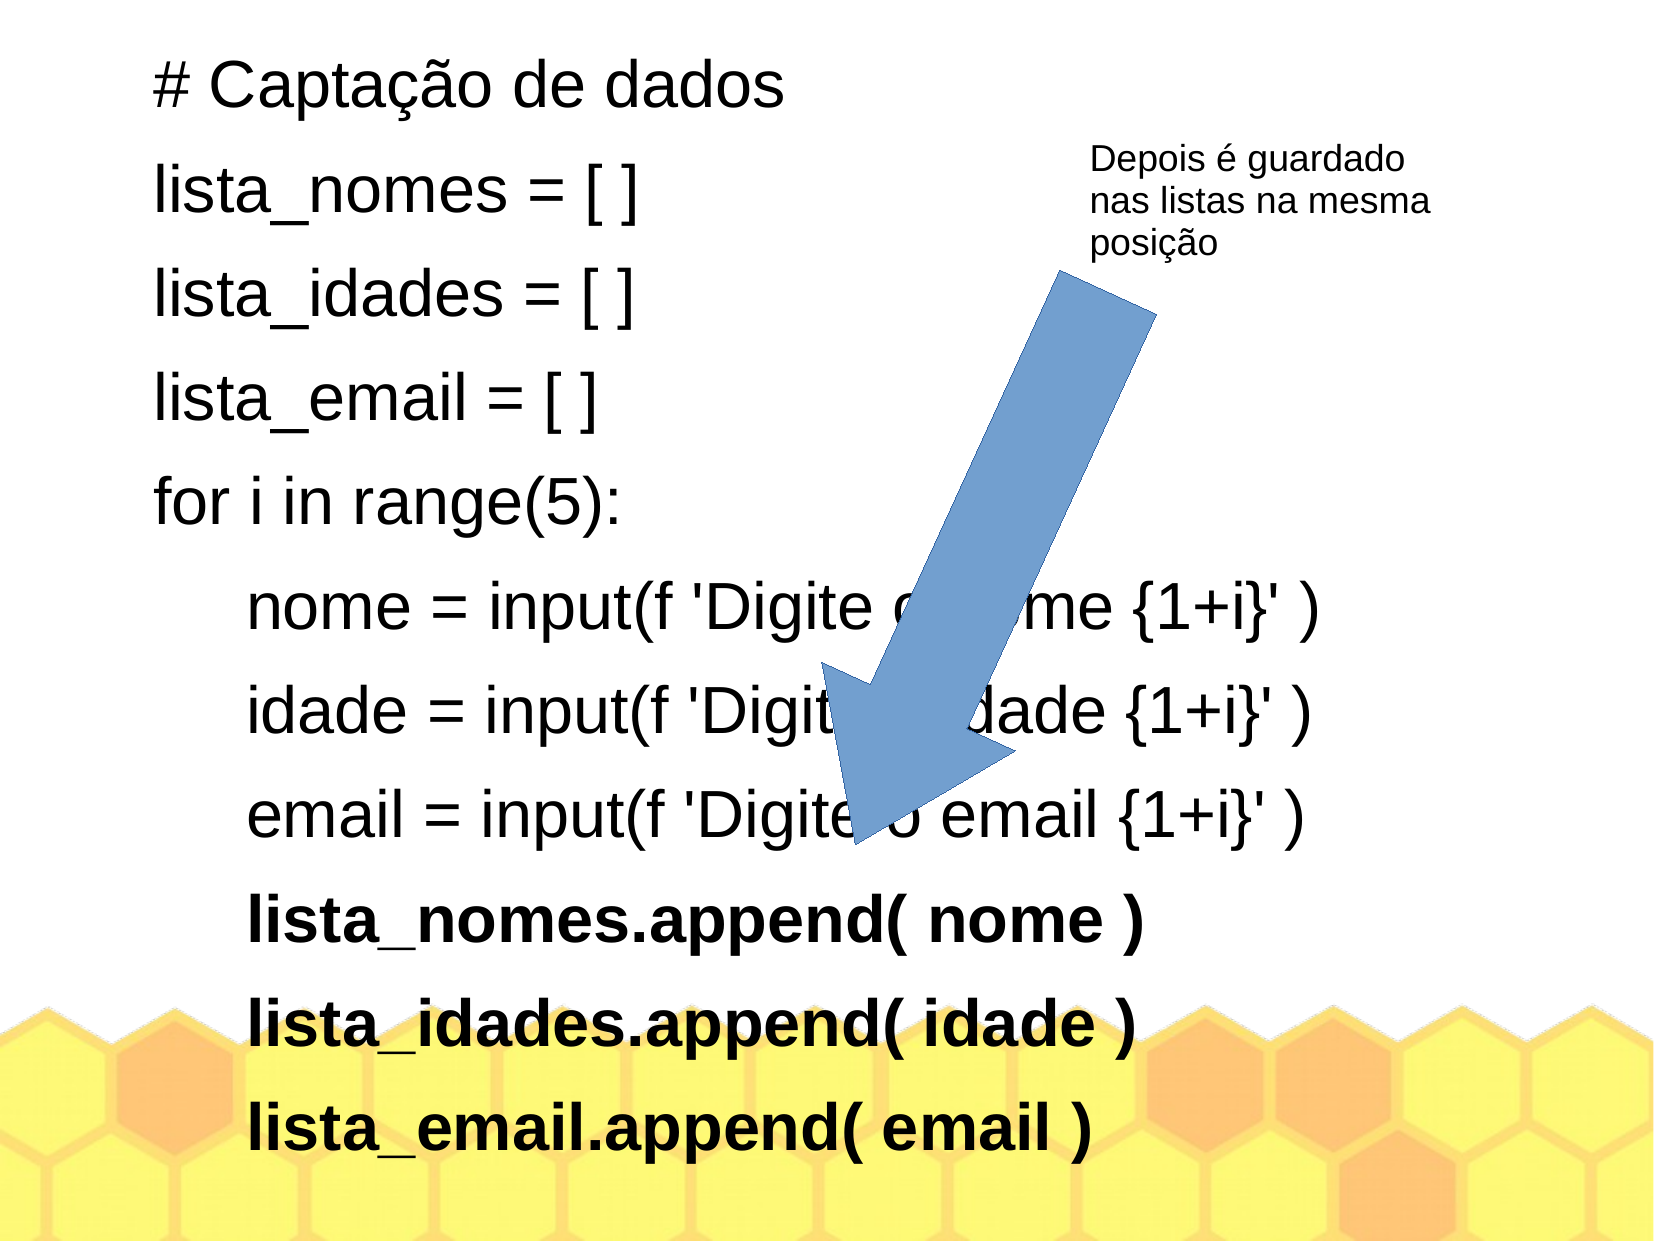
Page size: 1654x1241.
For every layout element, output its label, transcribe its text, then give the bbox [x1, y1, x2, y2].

list # Captação de dados lista_nomes = [ ] lista_idades = [ ] lista_email = [ ] for i in range(5): nome = input(f 'Digite o nome {1+i}' ) idade = input(f 'Digite o idade {1+i}' ) email = input(f 'Digite o email {1+i}' ) lista_nomes.append( nome ) lista_idades.append( idade ) lista_email.append( email ) [82, 47, 1571, 1205]
text_box [821, 270, 1157, 845]
picture [0, 1001, 1654, 1241]
text_box Depois é guardado nas listas na mesma posição [1074, 129, 1489, 355]
